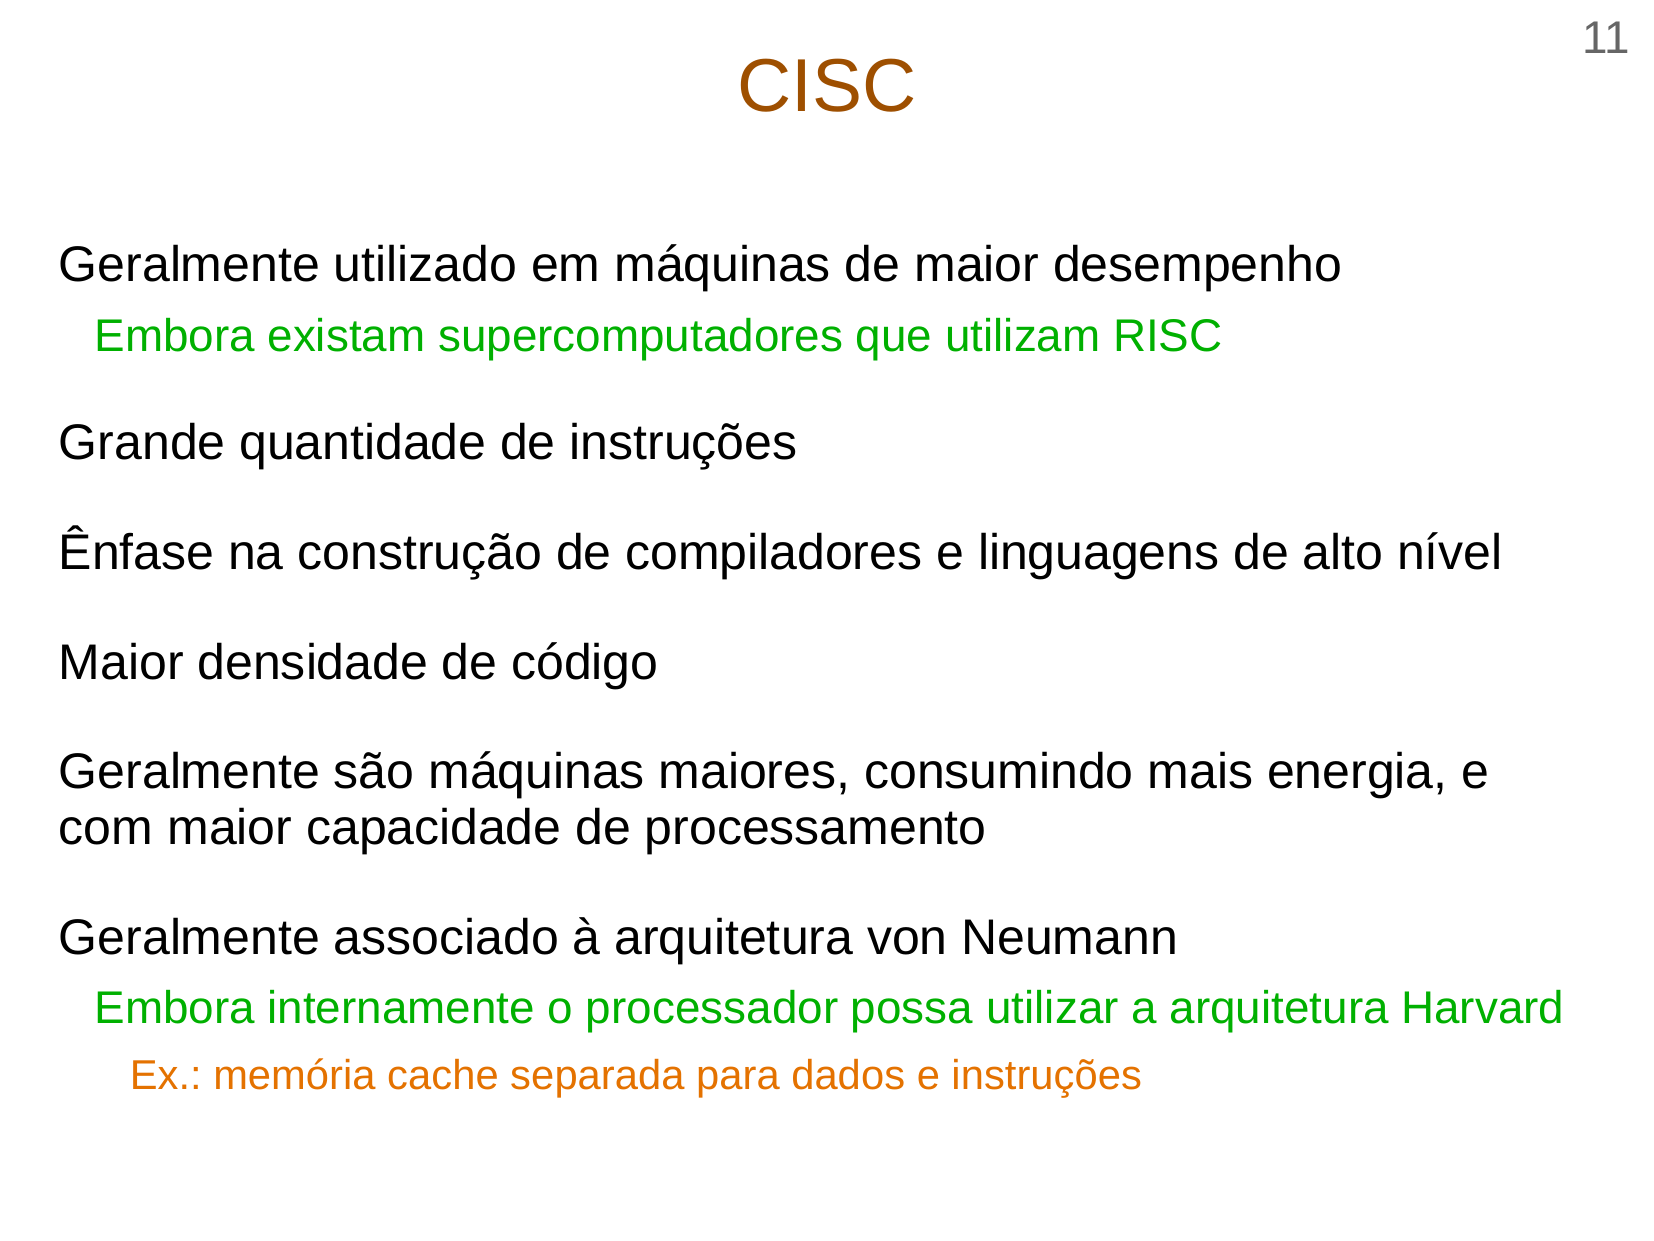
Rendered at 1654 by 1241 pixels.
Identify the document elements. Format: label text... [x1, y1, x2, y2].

list Geralmente utilizado em máquinas de maior desempenho Embora existam supercomputadores que utilizam RISC Grande quantidade de instruções Ênfase na construção de compiladores e linguagens de alto nível Maior densidade de código Geralmente são máquinas maiores, consumindo mais energia, e com maior capacidade de processamento Geralmente associado à arquitetura von Neumann Embora internamente o processador possa utilizar a arquitetura Harvard Ex.: memória cache separada para dados e instruções [59, 236, 1595, 1211]
title CISC [59, 29, 1595, 148]
